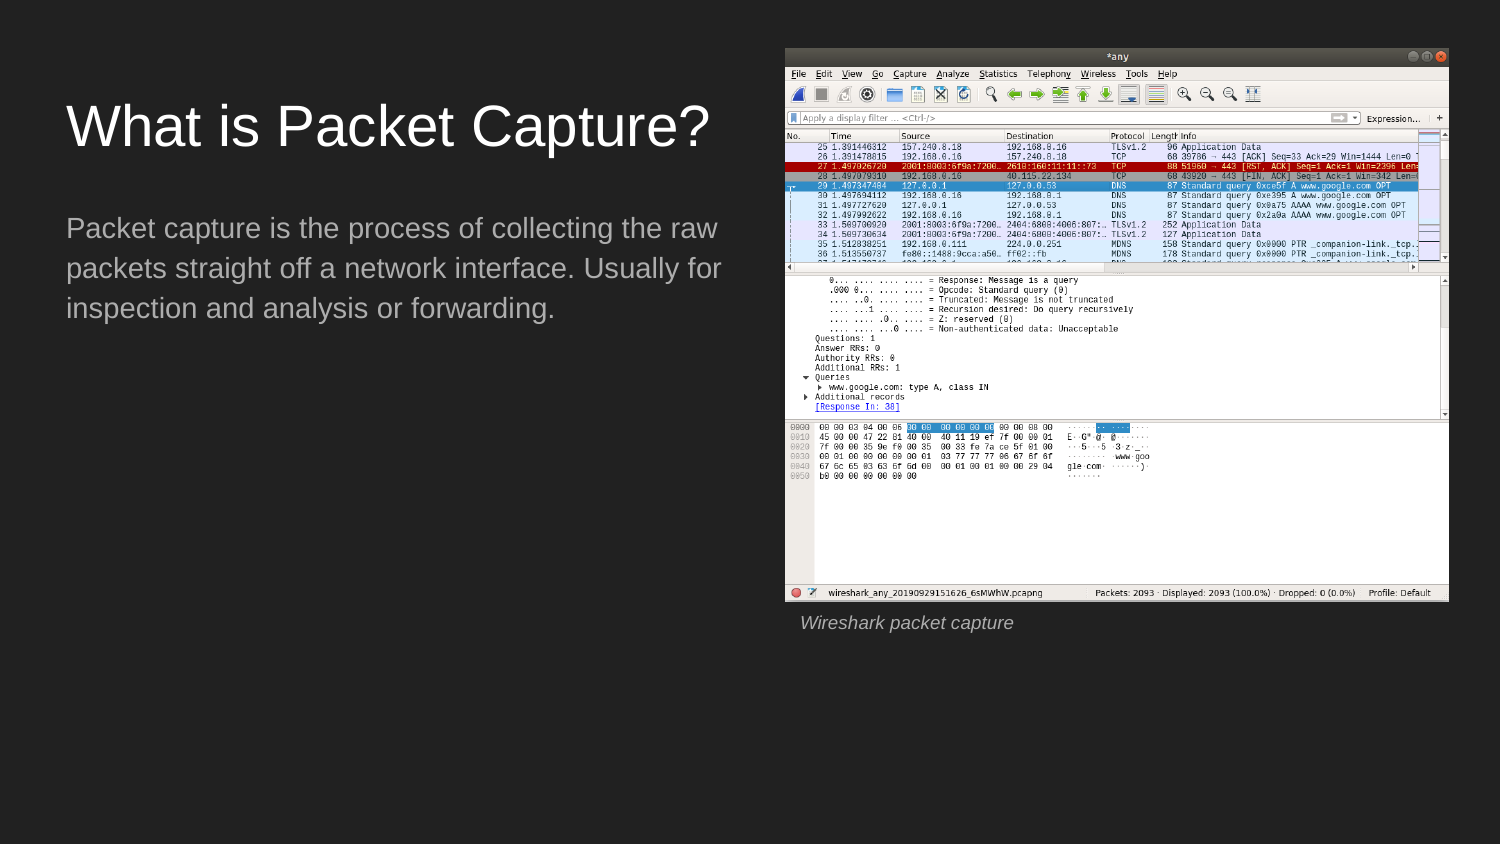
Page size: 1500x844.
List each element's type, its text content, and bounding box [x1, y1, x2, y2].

text_box Wireshark packet capture [785, 595, 1087, 645]
title What is Packet Capture? [51, 72, 785, 167]
picture [785, 48, 1449, 602]
list Packet capture is the process of collecting the raw packets straight off a network interface. Usually for inspection and analysis or forwarding. [51, 189, 750, 750]
